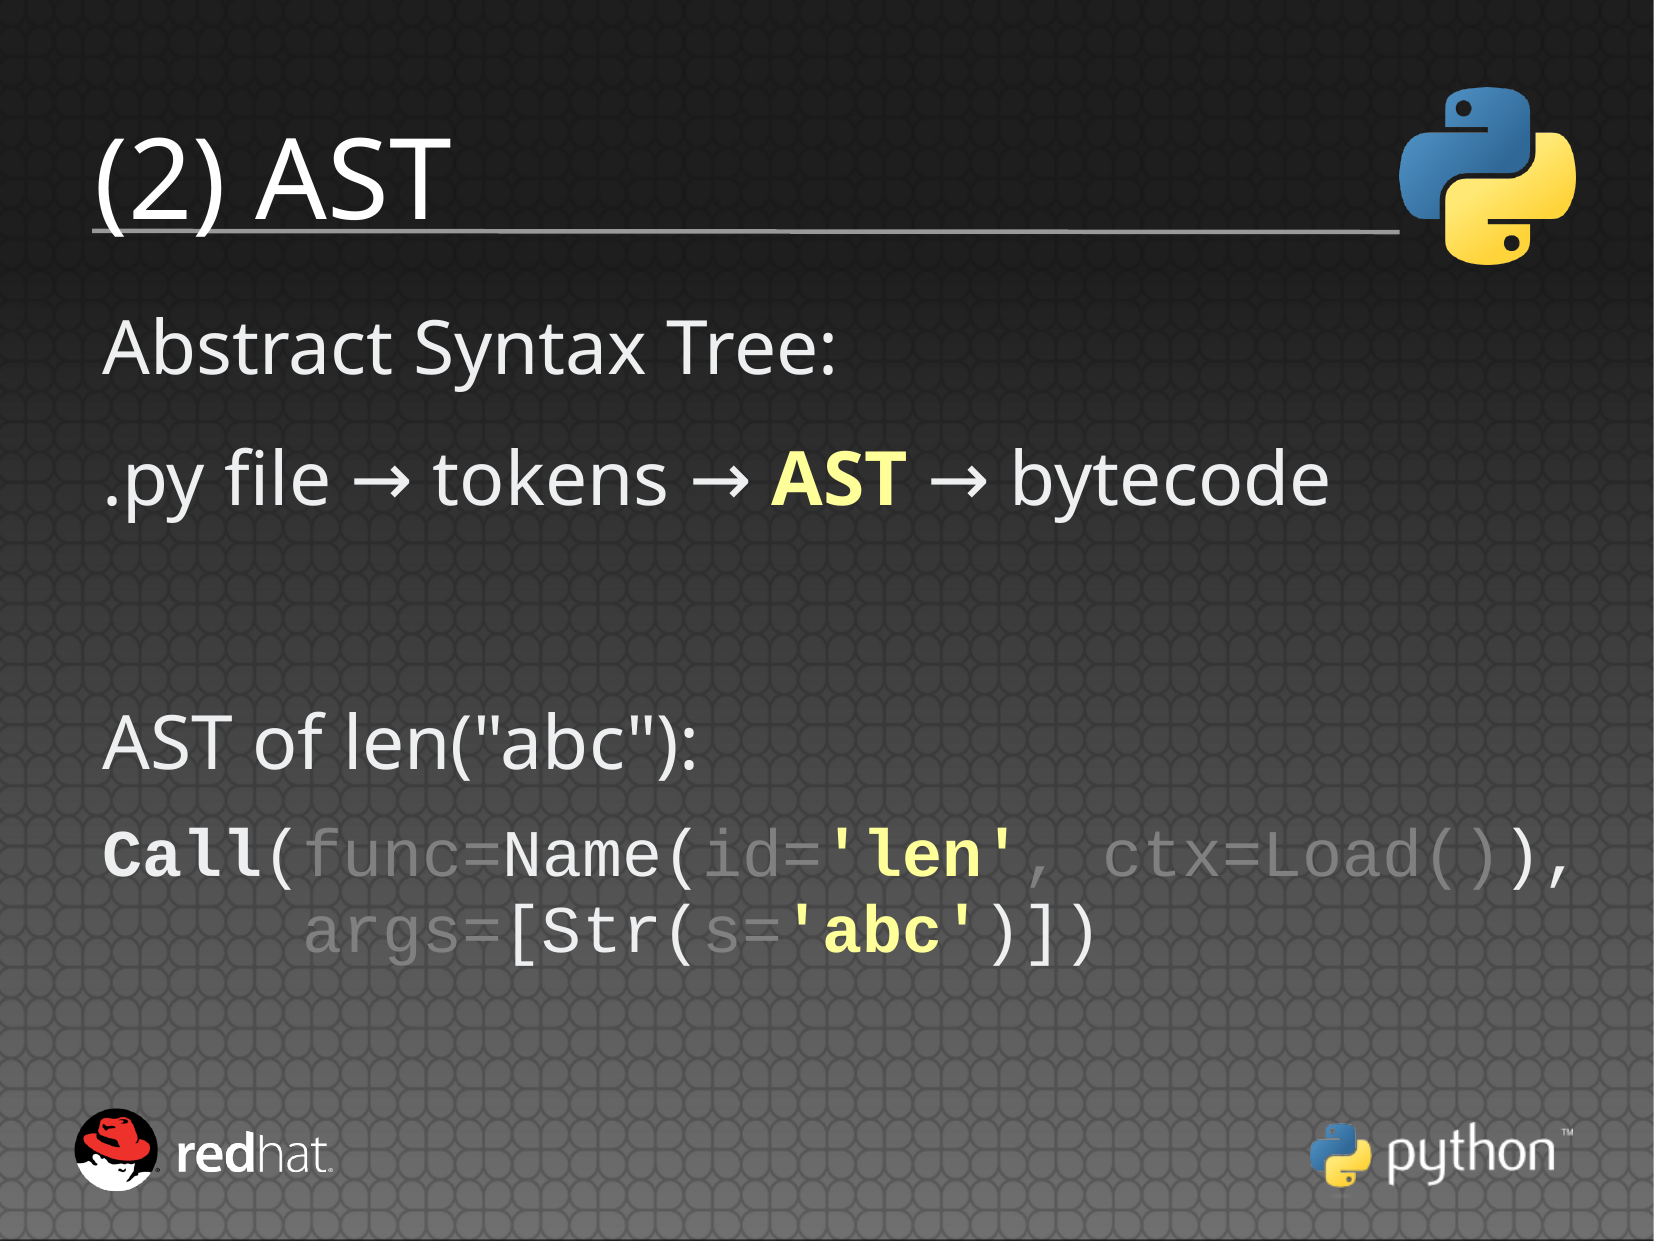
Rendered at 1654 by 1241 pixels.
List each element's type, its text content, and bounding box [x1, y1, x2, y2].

title (2) AST [94, 100, 1426, 251]
picture [0, 0, 1654, 1241]
list Abstract Syntax Tree: .py file → tokens → AST → bytecode AST of len("abc"): Call(func=Name(id='len', ctx=Load()), args=[Str(s='abc')]) [31, 293, 1654, 1034]
